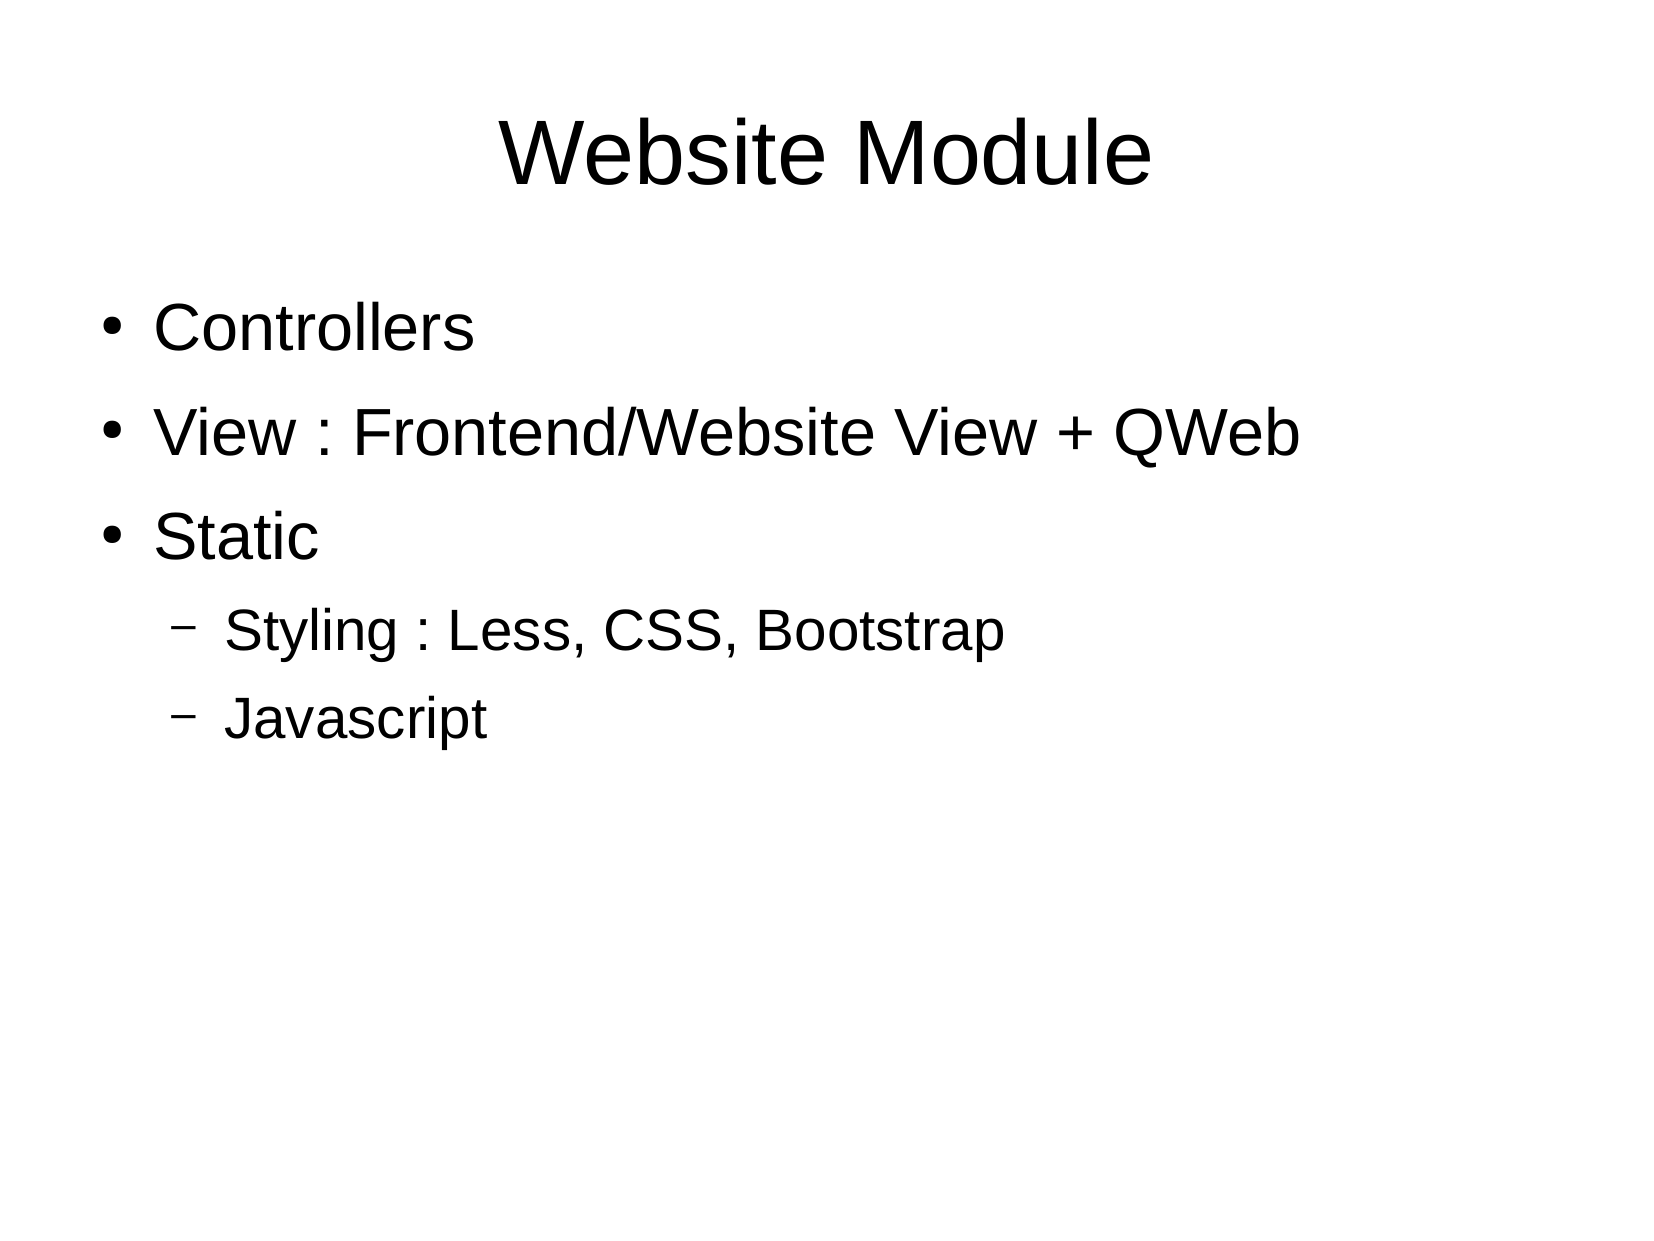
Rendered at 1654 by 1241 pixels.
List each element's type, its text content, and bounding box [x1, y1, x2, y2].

title Website Module [82, 49, 1571, 257]
list Controllers View : Frontend/Website View + QWeb Static Styling : Less, CSS, Bootstrap Javascript [82, 290, 1571, 1010]
